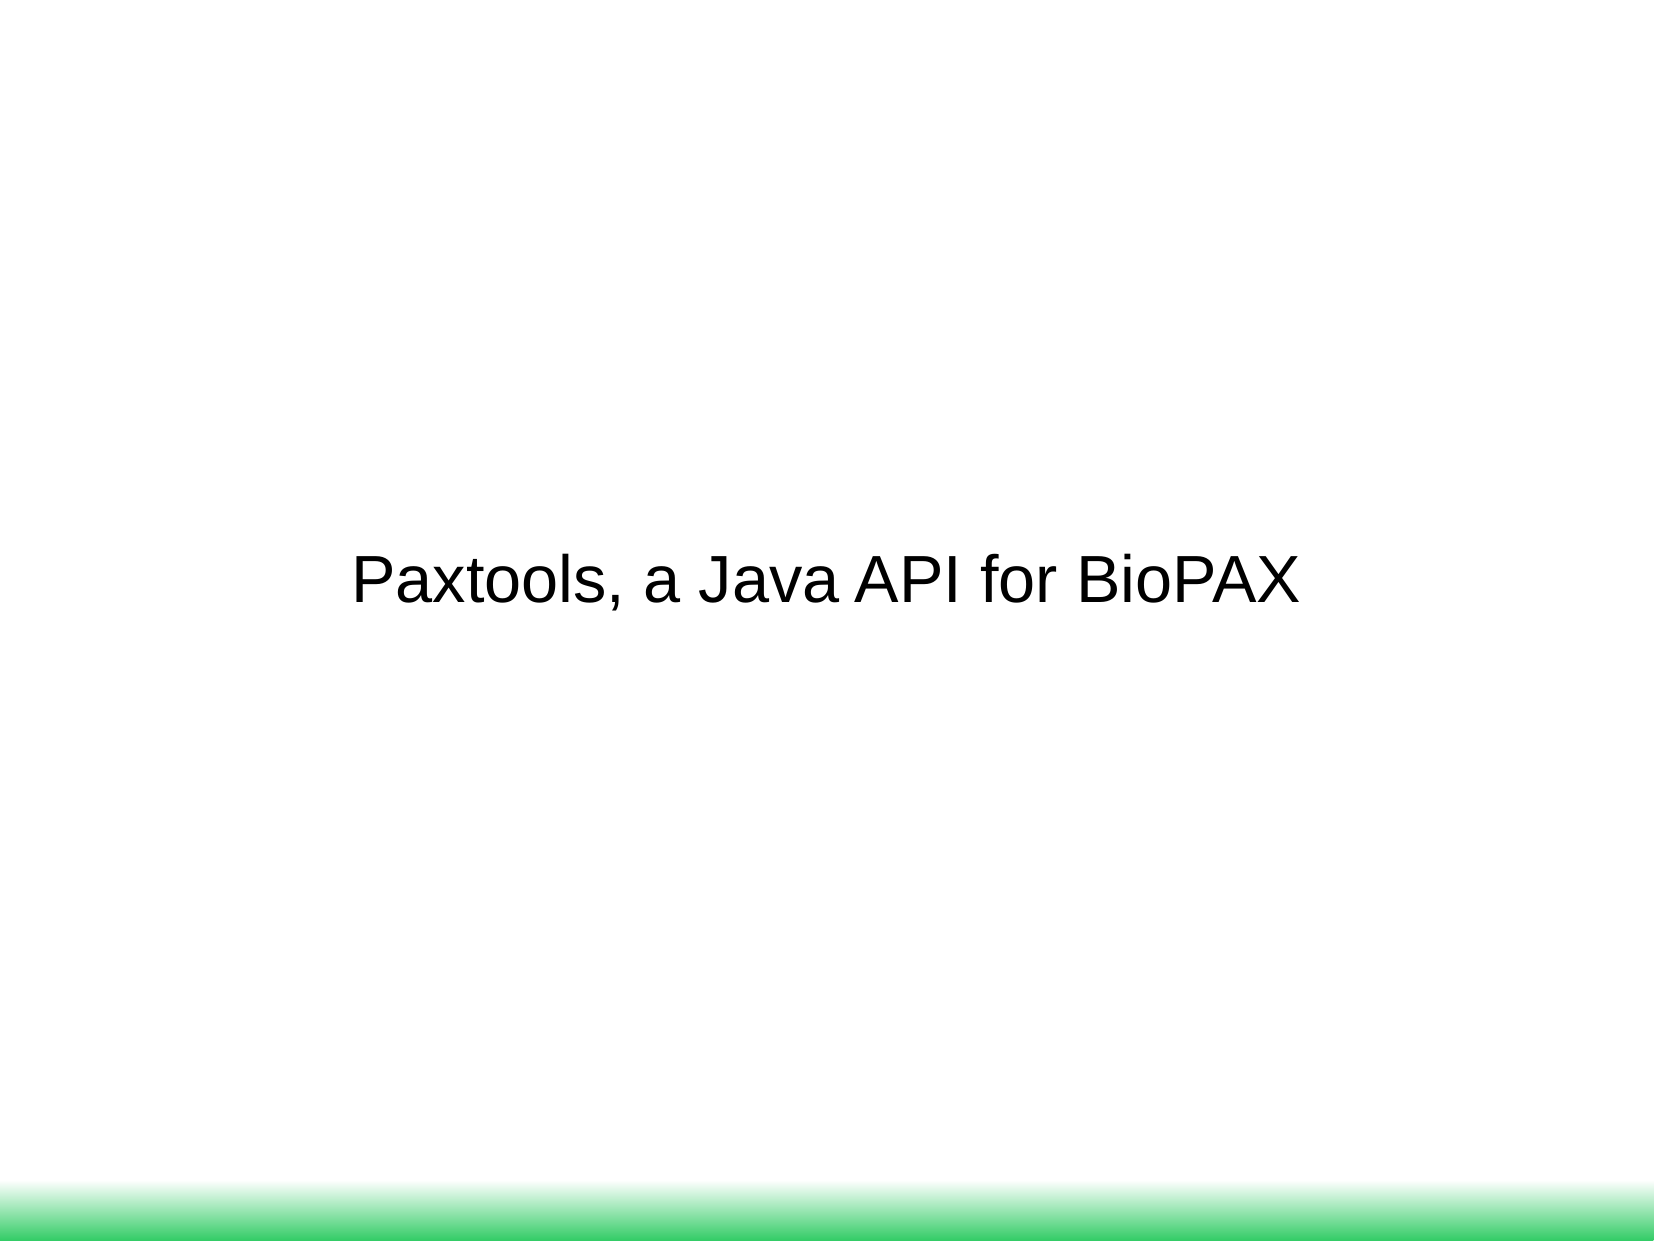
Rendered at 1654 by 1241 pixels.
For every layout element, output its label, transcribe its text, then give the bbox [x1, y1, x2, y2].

subtitle Paxtools, a Java API for BioPAX [82, 49, 1571, 1109]
